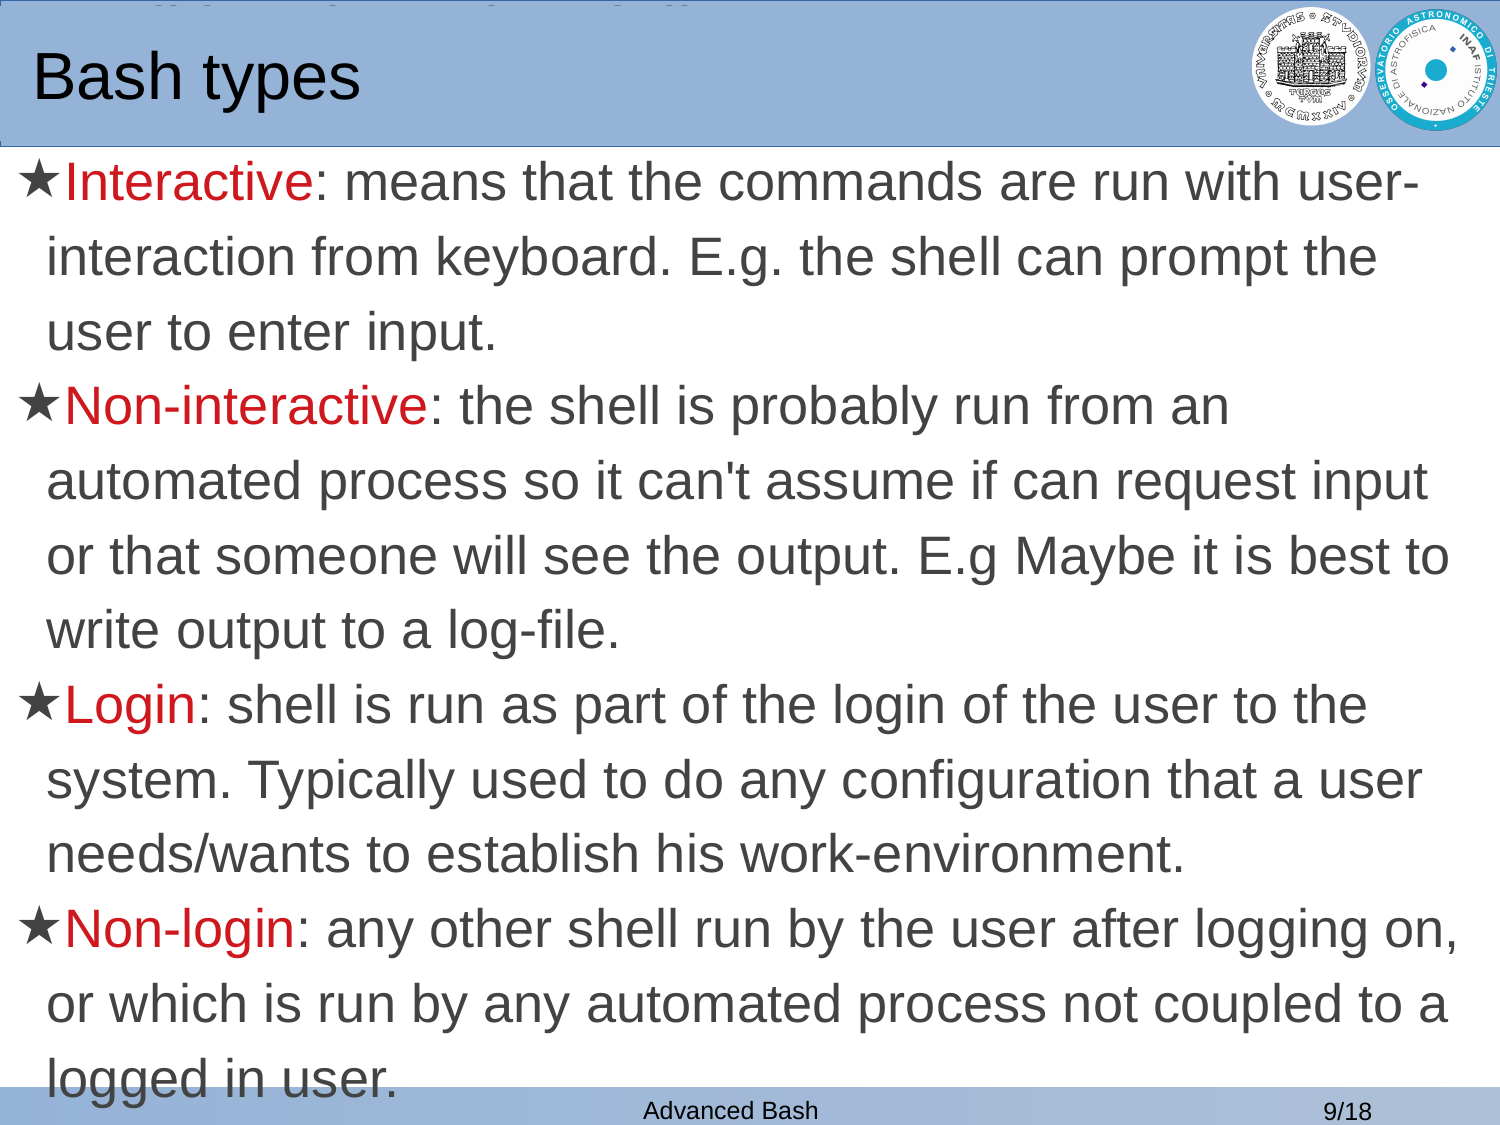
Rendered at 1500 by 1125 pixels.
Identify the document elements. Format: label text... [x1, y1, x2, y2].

text_box Bash types [0, 5, 1232, 141]
list Interactive: means that the commands are run with user-interaction from keyboard. E.g. the shell can prompt the user to enter input. Non-interactive: the shell is probably run from an automated process so it can't assume if can request input or that someone will see the output. E.g Maybe it is best to write output to a log-file. Login: shell is run as part of the login of the user to the system. Typically used to do any configuration that a user needs/wants to establish his work-environment. Non-login: any other shell run by the user after logging on, or which is run by any automated process not coupled to a logged in user. [0, 135, 1500, 1006]
title Traditional service delivery [0, 0, 1500, 135]
